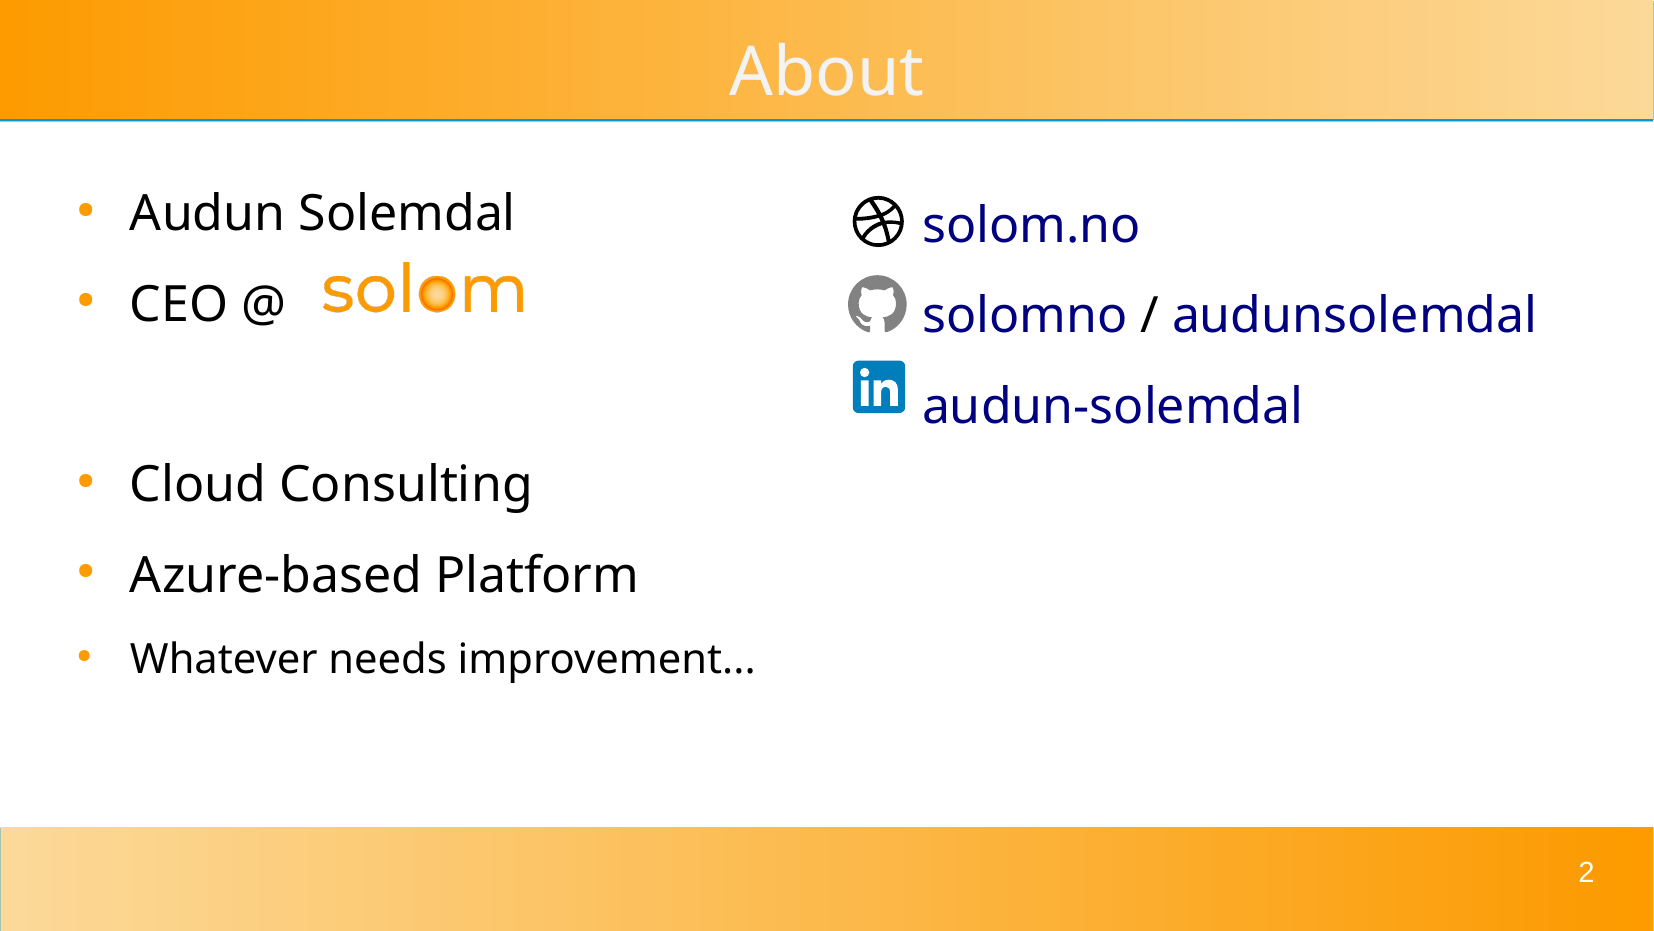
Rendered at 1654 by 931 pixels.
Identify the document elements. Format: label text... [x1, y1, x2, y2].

picture [845, 271, 910, 336]
list solom.no solomno / audunsolemdal audun-solemdal [851, 188, 1601, 780]
picture [312, 256, 538, 322]
picture [851, 194, 905, 249]
picture [861, 369, 868, 376]
picture [874, 380, 897, 405]
list Audun Solemdal CEO @ Cloud Consulting Azure-based Platform Whatever needs improvement... [59, 177, 857, 768]
title About [59, 26, 1595, 111]
picture [861, 381, 868, 405]
